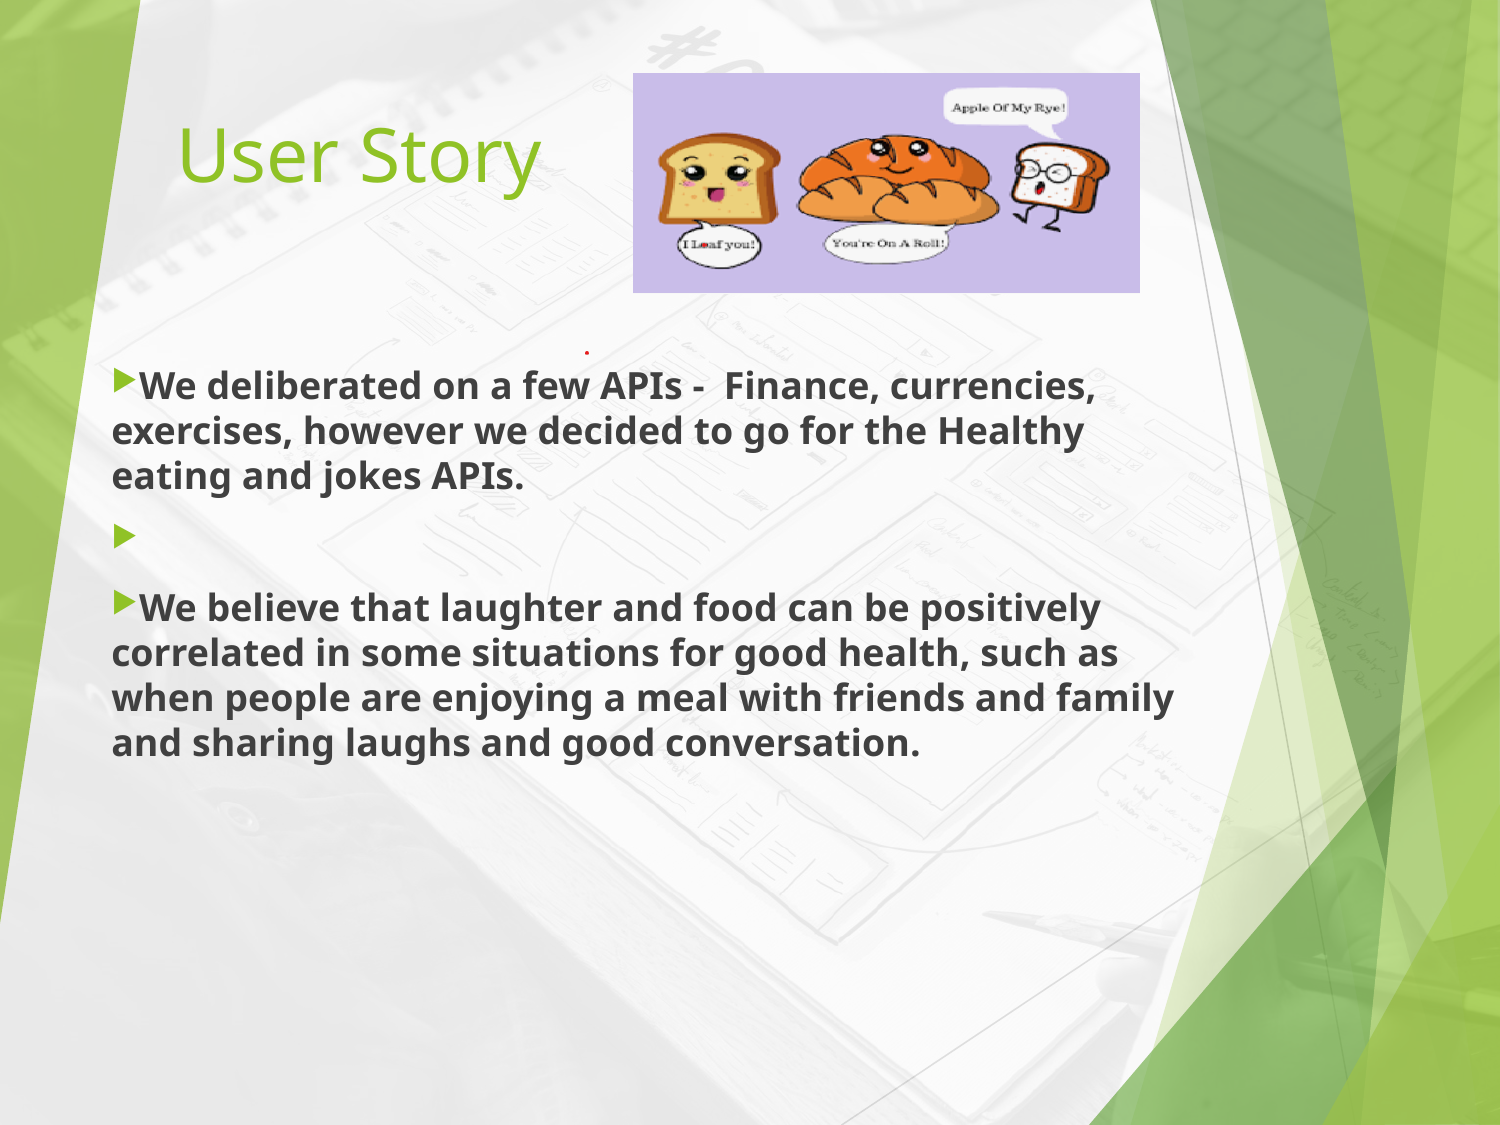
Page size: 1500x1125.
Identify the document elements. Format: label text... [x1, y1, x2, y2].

title User Story [1140, 99, 1272, 317]
picture [0, 0, 1500, 1125]
title User Story [0, 99, 584, 317]
subtitle We deliberated on a few APIs - Finance, currencies, exercises, however we decided to go for the Healthy eating and jokes APIs. We believe that laughter and food can be positively correlated in some situations for good health, such as when people are enjoying a meal with friends and family and sharing laughs and good conversation. [96, 354, 1216, 943]
